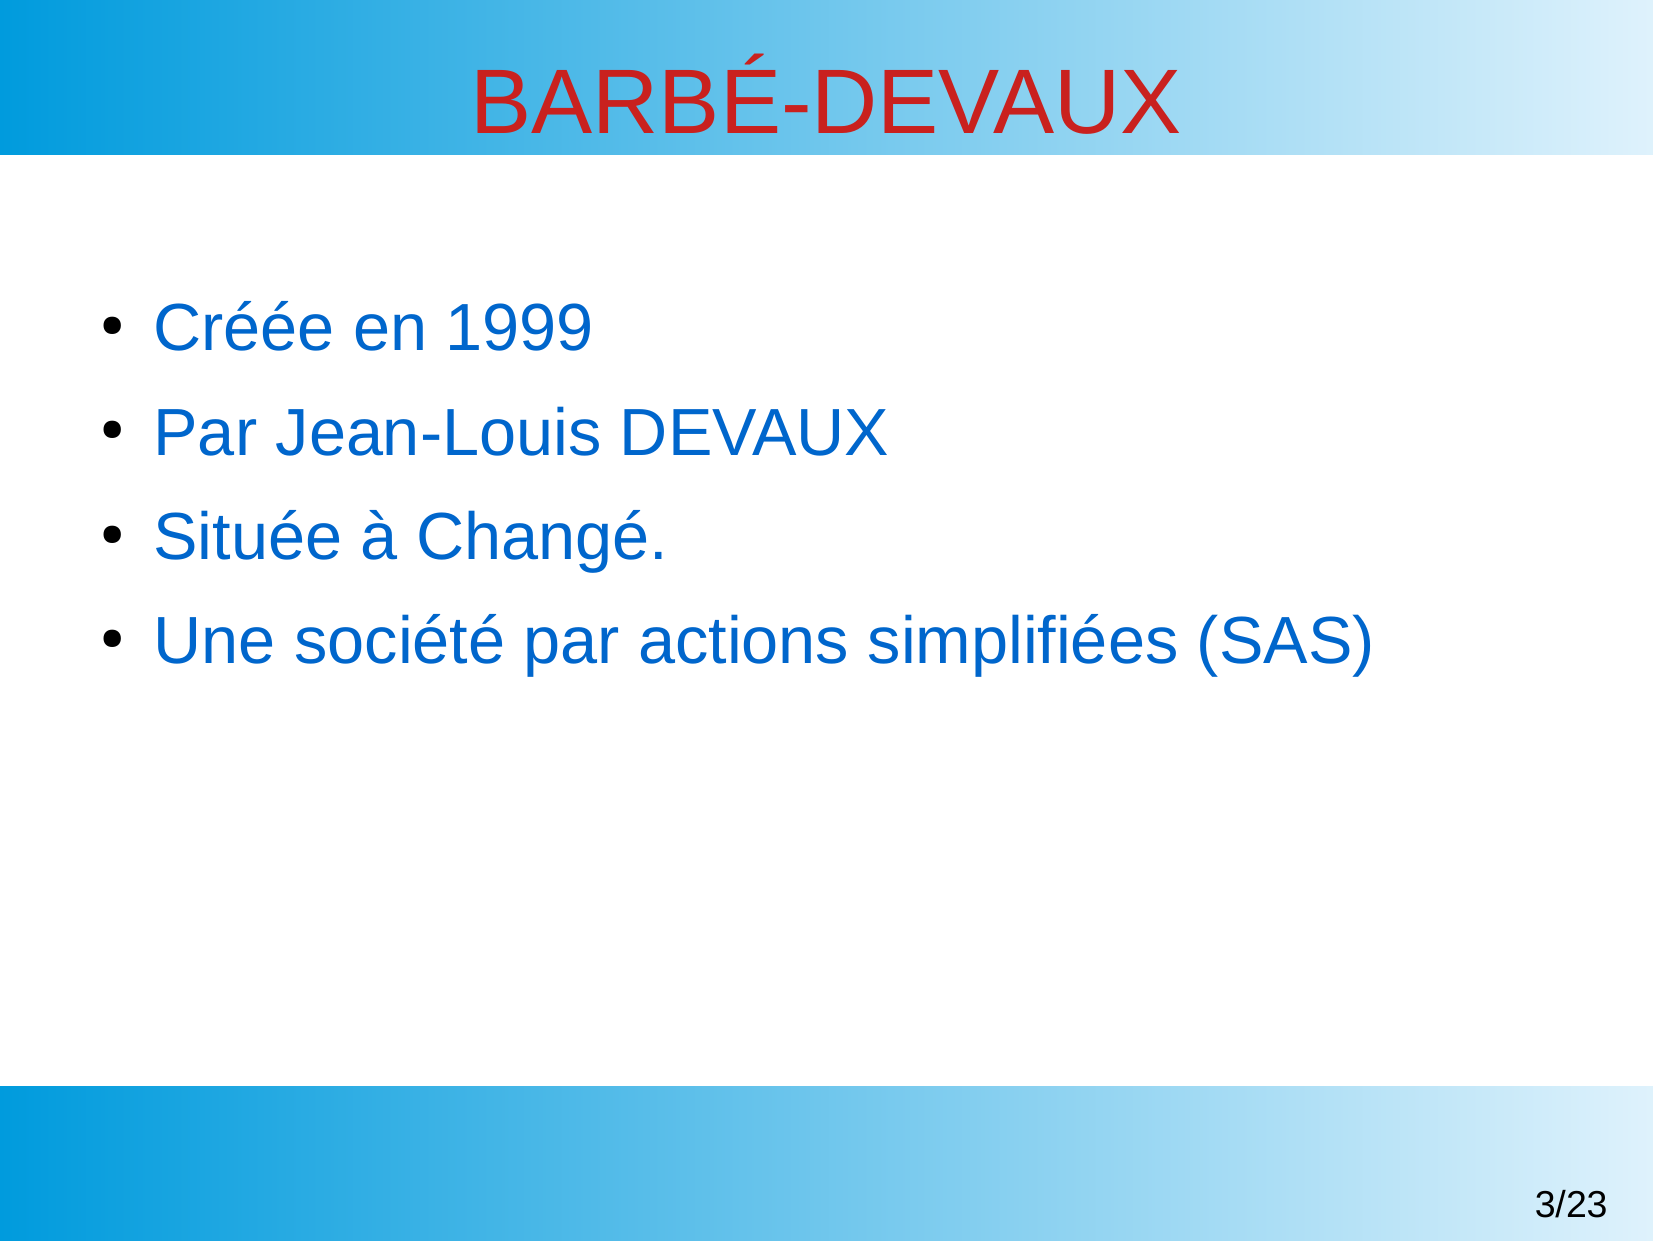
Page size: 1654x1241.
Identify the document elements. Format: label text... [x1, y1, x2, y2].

list Créée en 1999 Par Jean-Louis DEVAUX Située à Changé. Une société par actions simplifiées (SAS) [82, 290, 1571, 768]
title BARBÉ-DEVAUX [82, 49, 1571, 155]
text_box 21/23 [1520, 1175, 1654, 1241]
